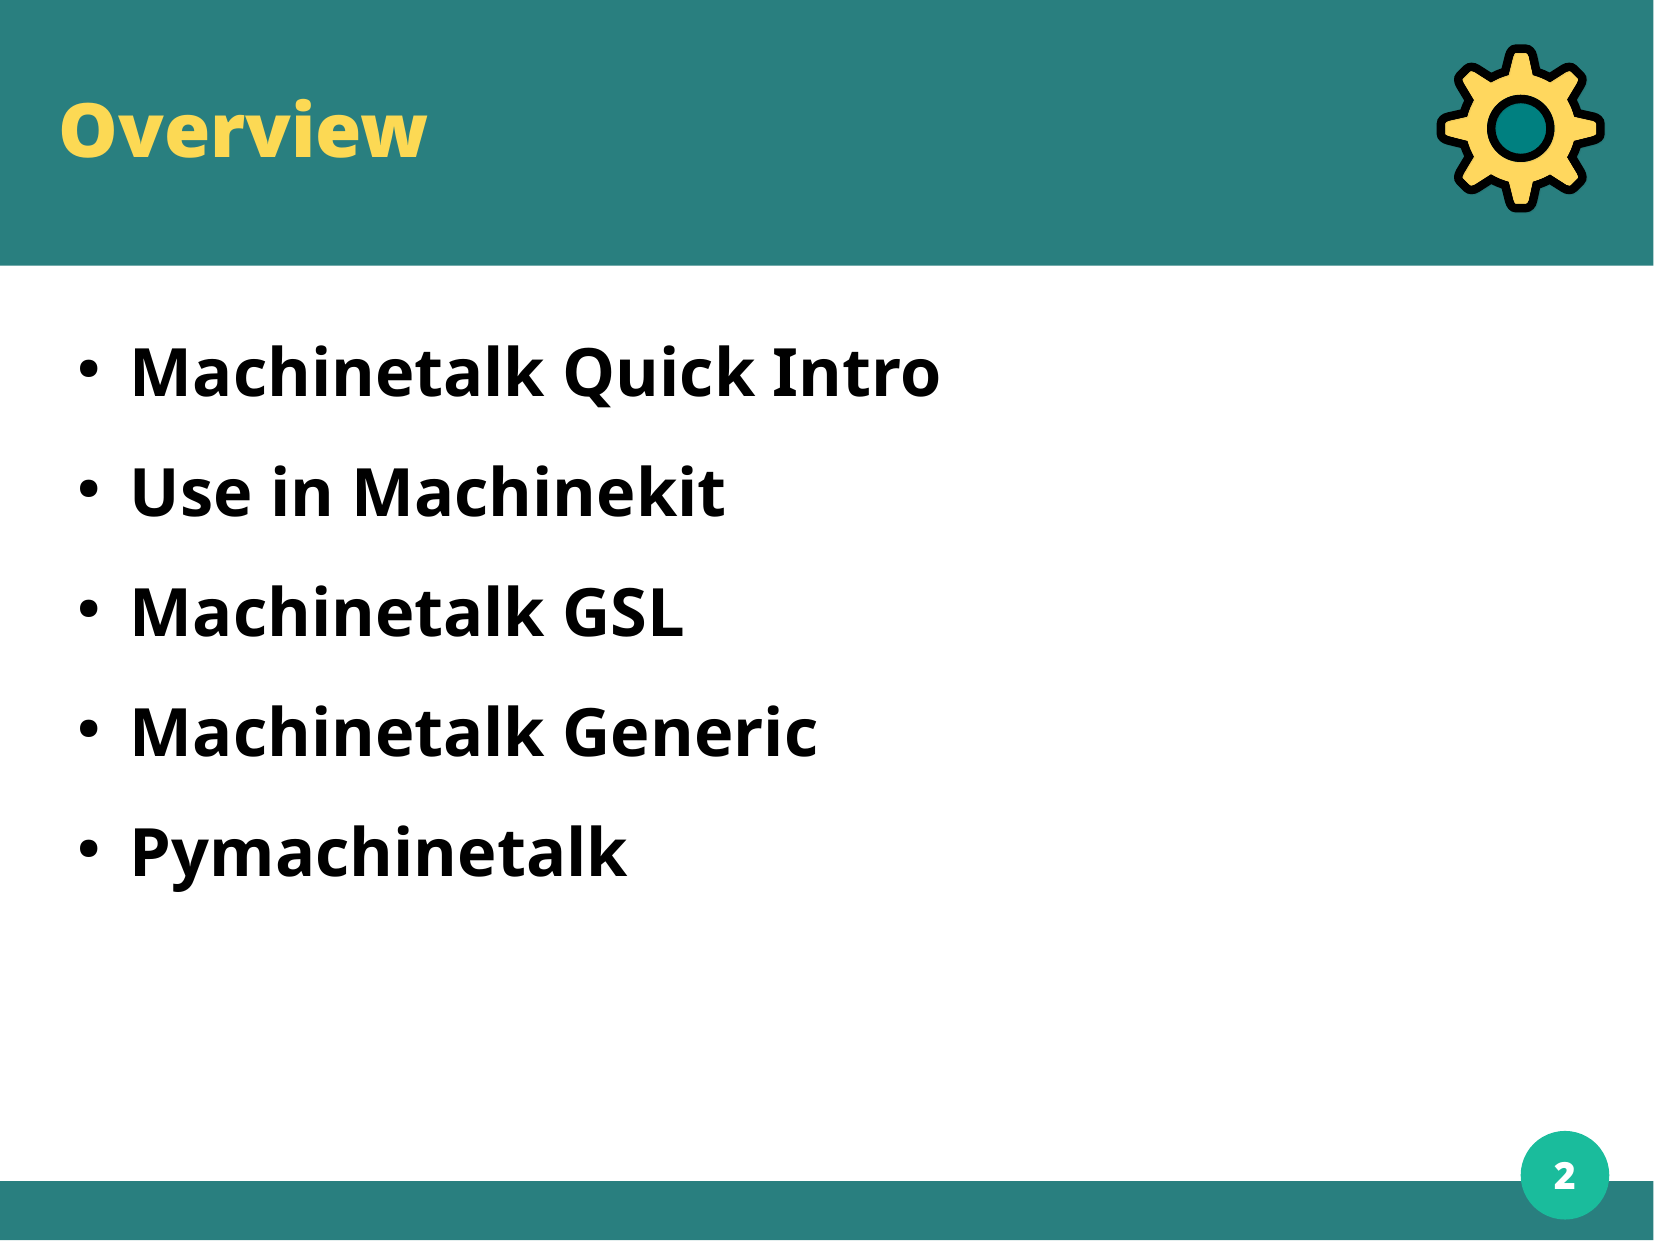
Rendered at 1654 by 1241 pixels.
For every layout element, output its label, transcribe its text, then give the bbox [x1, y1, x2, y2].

list Machinetalk Quick Intro Use in Machinekit Machinetalk GSL Machinetalk Generic Pymachinetalk [59, 324, 1595, 1152]
title Overview [59, 49, 1595, 207]
